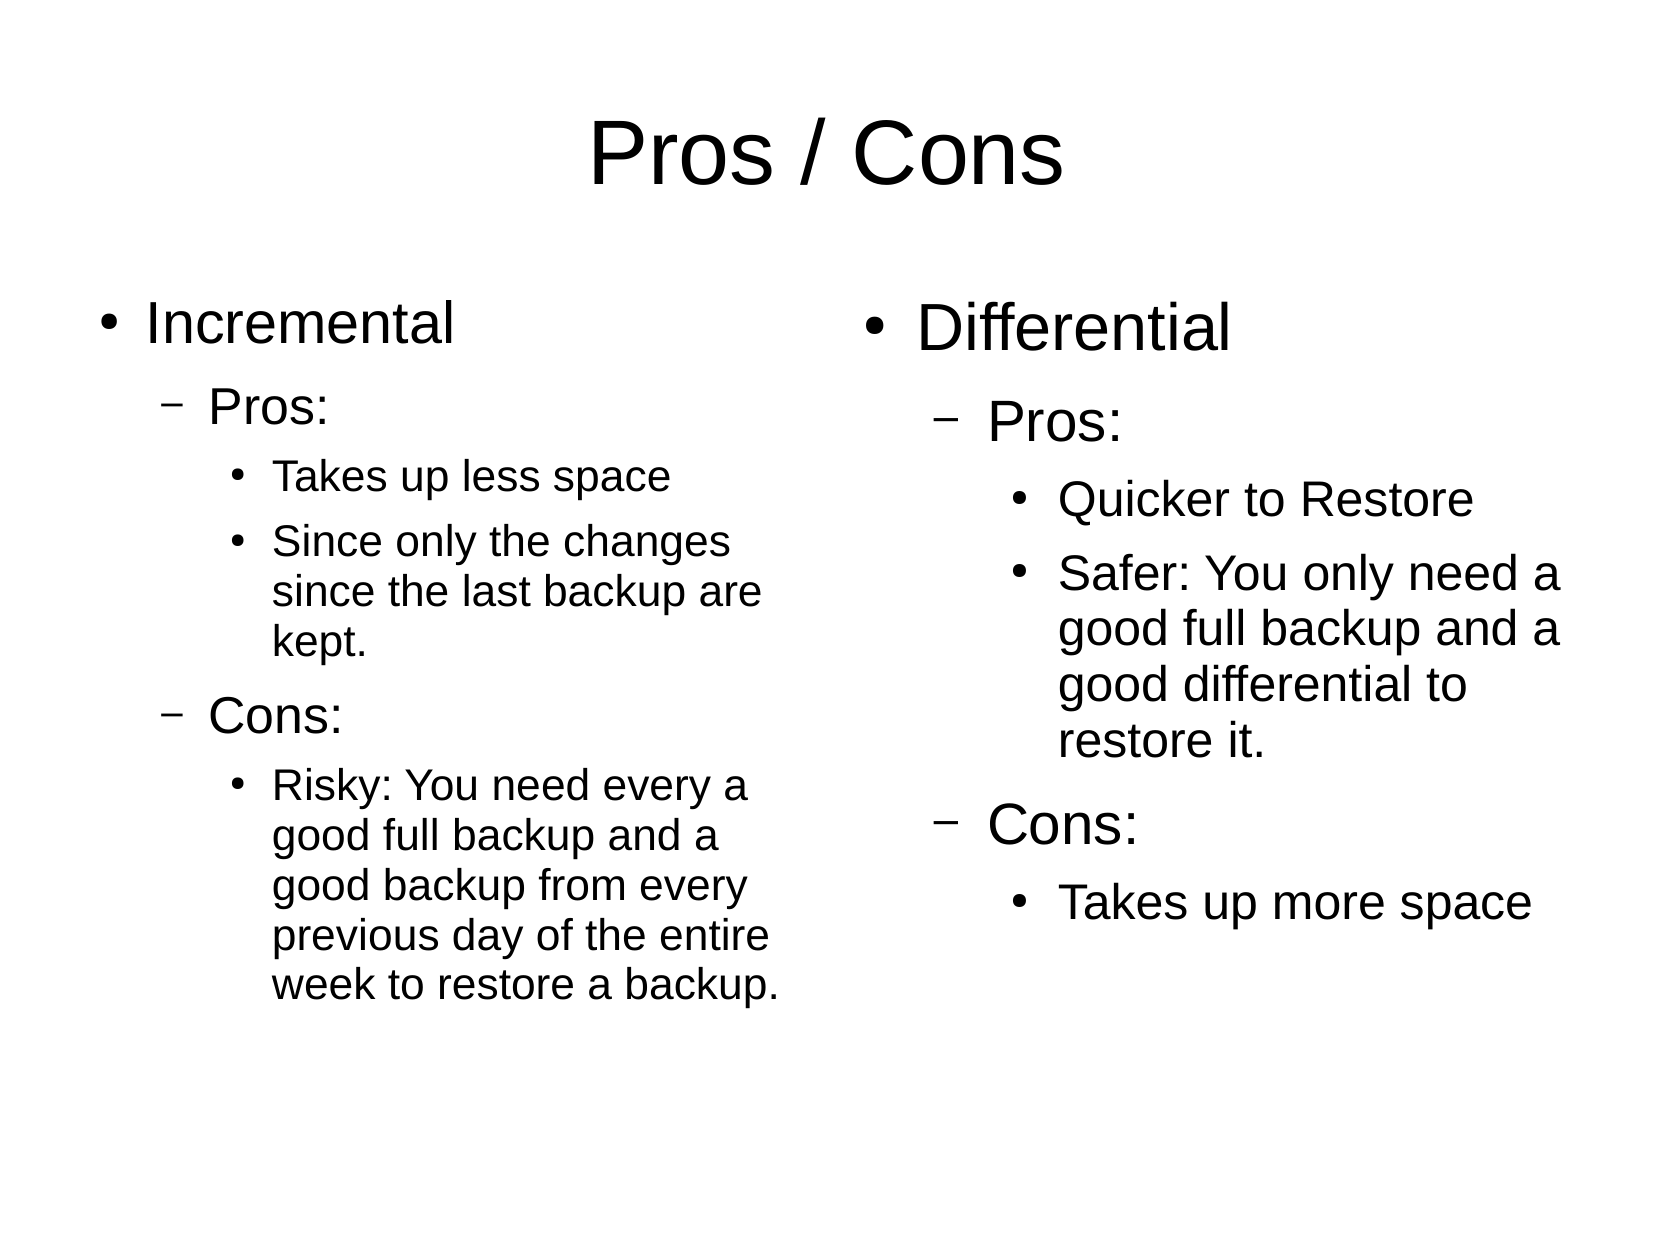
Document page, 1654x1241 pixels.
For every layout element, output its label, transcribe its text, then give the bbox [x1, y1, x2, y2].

list Differential Pros: Quicker to Restore Safer: You only need a good full backup and a good differential to restore it. Cons: Takes up more space [845, 290, 1572, 1010]
title Pros / Cons [82, 49, 1571, 257]
list Incremental Pros: Takes up less space Since only the changes since the last backup are kept. Cons: Risky: You need every a good full backup and a good backup from every previous day of the entire week to restore a backup. [82, 290, 809, 1010]
